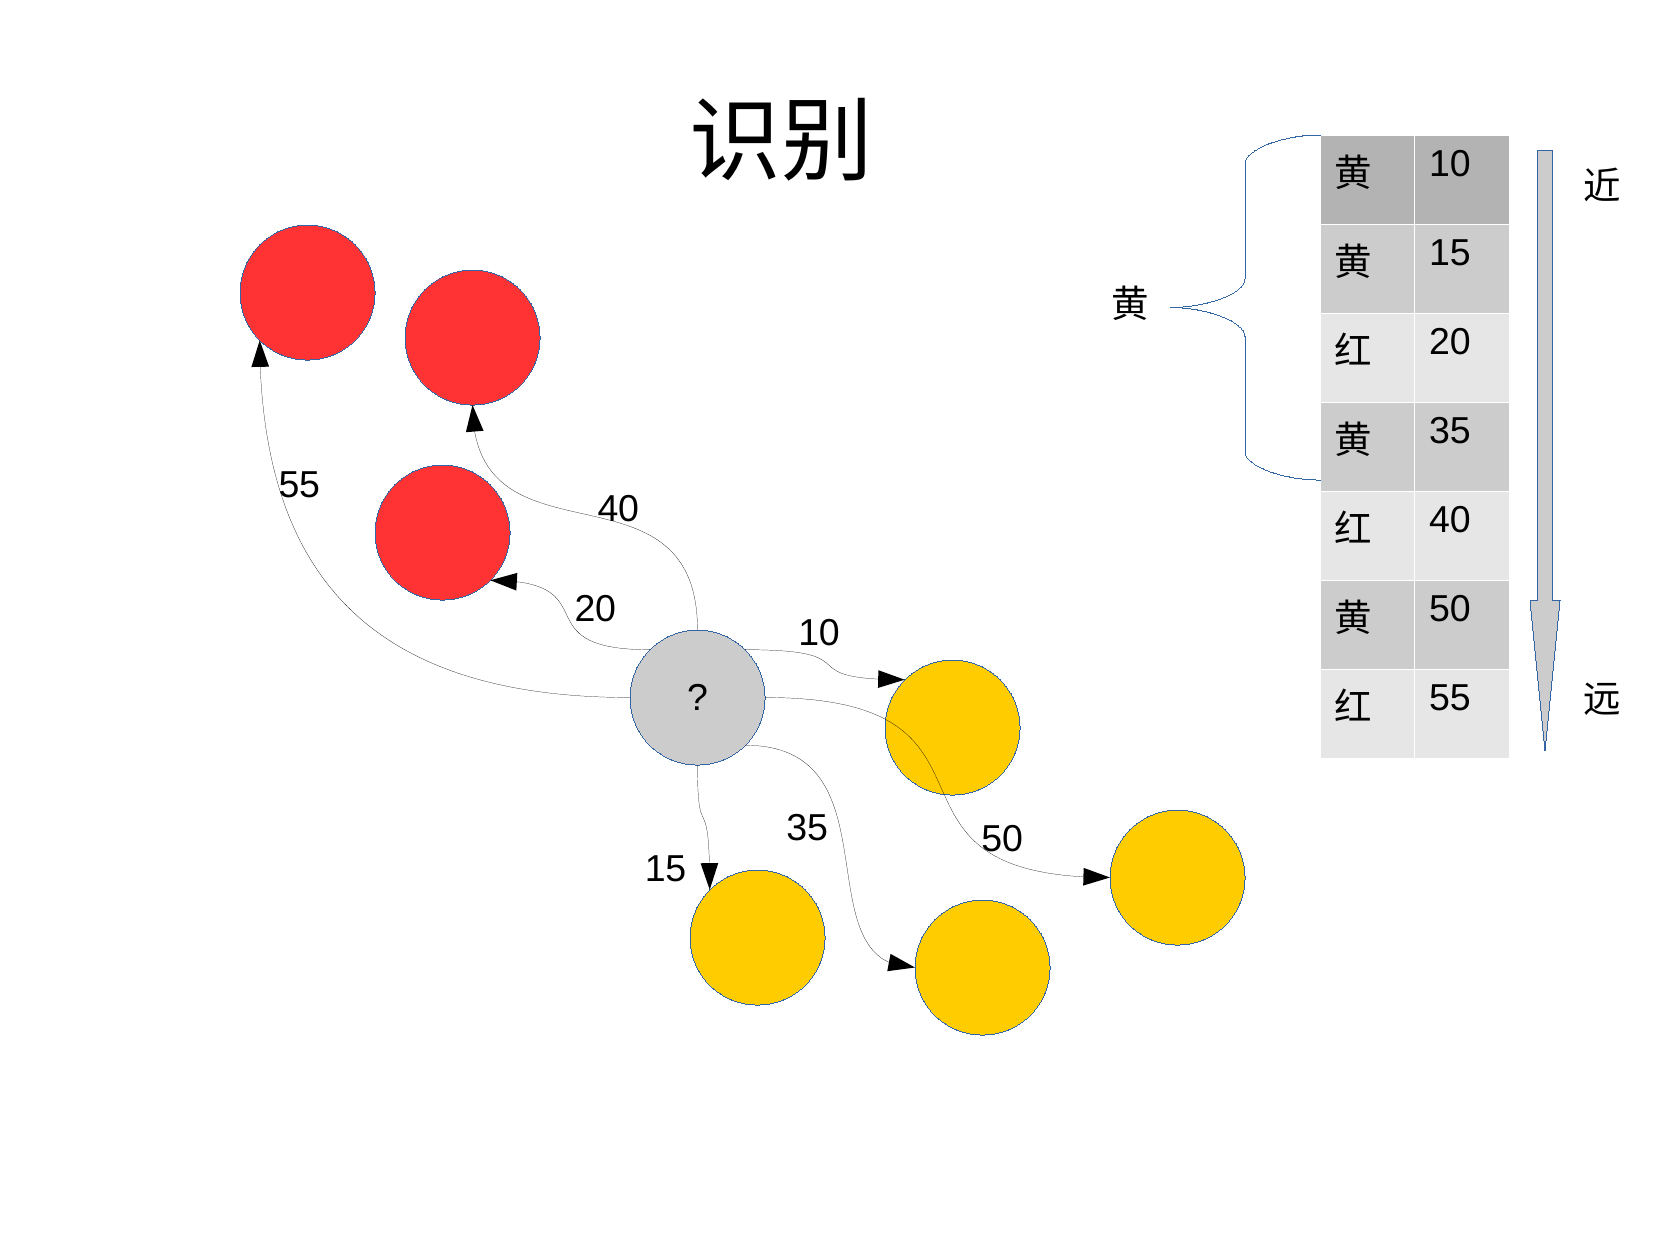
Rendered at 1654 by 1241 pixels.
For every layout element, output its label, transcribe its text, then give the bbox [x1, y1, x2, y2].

table_cell 40 [1415, 492, 1509, 580]
text_box [1110, 810, 1246, 946]
text_box 识别 [675, 59, 931, 211]
table_cell 黄 [1321, 225, 1414, 313]
text_box 10 [783, 603, 874, 703]
table_header 10 [1415, 136, 1509, 224]
text_box 15 [630, 840, 721, 939]
text_box [405, 270, 541, 406]
table_cell 黄 [1321, 403, 1414, 491]
text_box [885, 720, 943, 795]
text_box 40 [582, 479, 673, 579]
table_cell 55 [1415, 670, 1509, 758]
text_box ? [630, 630, 766, 766]
text_box 远 [1569, 662, 1630, 733]
text_box 55 [263, 456, 354, 556]
table_cell 红 [1321, 670, 1414, 758]
table_cell 35 [1415, 403, 1509, 491]
table_cell 20 [1415, 314, 1509, 402]
text_box [375, 465, 511, 601]
text_box 35 [771, 798, 862, 898]
text_box 20 [559, 580, 650, 680]
text_box 50 [966, 810, 1057, 910]
table_cell 红 [1321, 314, 1414, 402]
text_box 黄 [1096, 266, 1157, 337]
table_cell 黄 [1321, 581, 1414, 669]
table_cell 红 [1321, 492, 1414, 580]
text_box [1530, 150, 1561, 751]
table_cell 15 [1415, 225, 1509, 313]
text_box 近 [1569, 148, 1630, 219]
text_box [690, 870, 826, 1006]
text_box [240, 225, 376, 361]
text_box [915, 902, 1051, 1036]
text_box [885, 660, 1021, 796]
table_header 黄 [1321, 136, 1414, 224]
table_cell 50 [1415, 581, 1509, 669]
